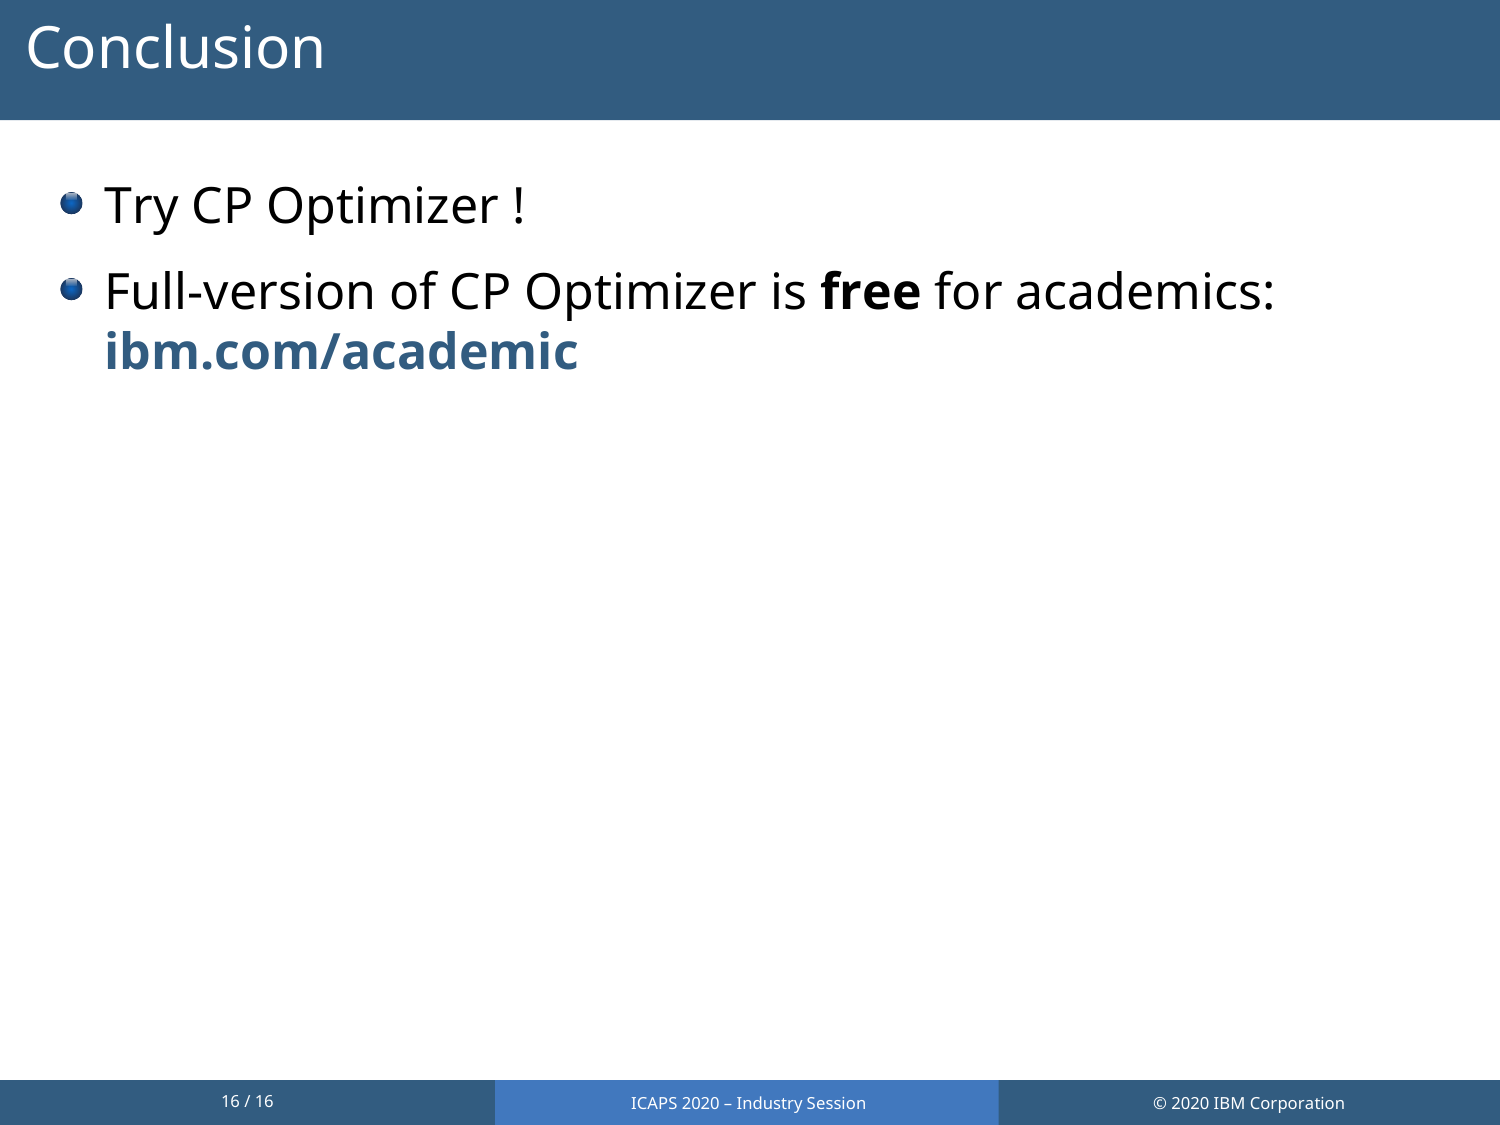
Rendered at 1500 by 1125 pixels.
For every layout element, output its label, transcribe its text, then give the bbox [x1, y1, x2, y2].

title Conclusion [1, 0, 1500, 121]
list Try CP Optimizer ! Full-version of CP Optimizer is free for academics: ibm.com/academic [45, 165, 1441, 1059]
